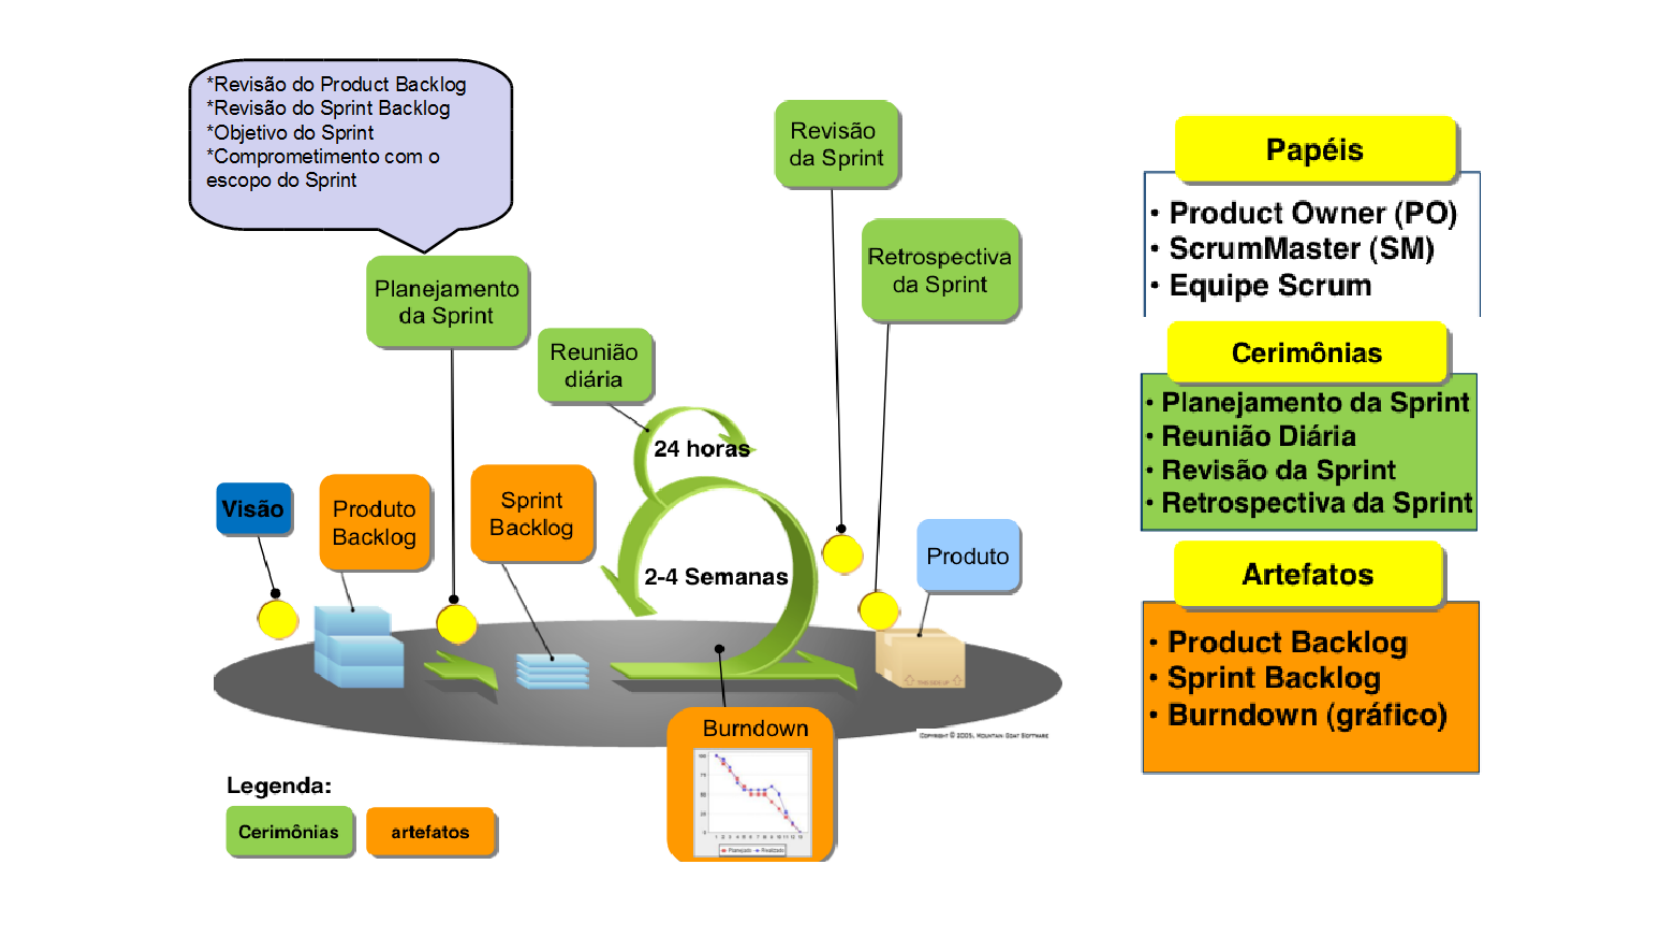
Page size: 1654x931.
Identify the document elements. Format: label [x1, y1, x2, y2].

picture [188, 58, 1484, 864]
